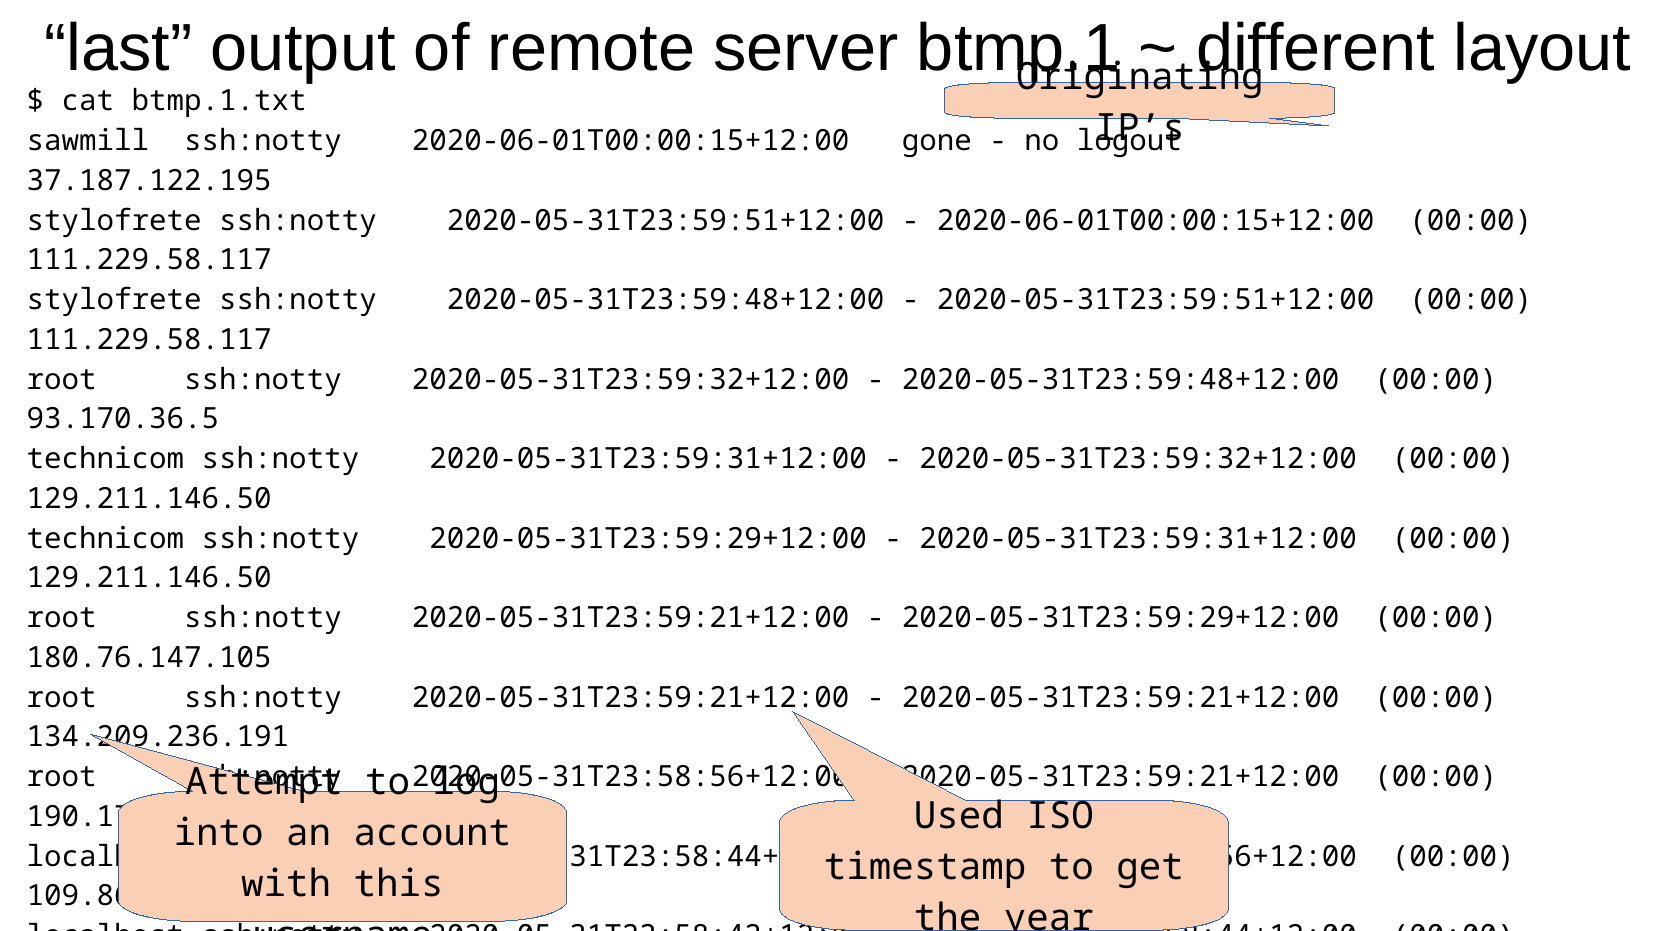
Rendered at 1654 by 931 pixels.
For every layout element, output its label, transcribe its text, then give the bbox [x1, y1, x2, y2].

text_box Attempt to log into an account with this username [90, 734, 567, 922]
text_box Originating IP’s [944, 82, 1335, 126]
text_box Used ISO timestamp to get the year [779, 711, 1229, 931]
text_box $ cat btmp.1.txt sawmill ssh:notty 2020-06-01T00:00:15+12:00 gone - no logout 37.187.122.195 stylofrete ssh:notty 2020-05-31T23:59:51+12:00 - 2020-06-01T00:00:15+12:00 (00:00) 111.229.58.117 stylofrete ssh:notty 2020-05-31T23:59:48+12:00 - 2020-05-31T23:59:51+12:00 (00:00) 111.229.58.117 root ssh:notty 2020-05-31T23:59:32+12:00 - 2020-05-31T23:59:48+12:00 (00:00) 93.170.36.5 technicom ssh:notty 2020-05-31T23:59:31+12:00 - 2020-05-31T23:59:32+12:00 (00:00) 129.211.146.50 technicom ssh:notty 2020-05-31T23:59:29+12:00 - 2020-05-31T23:59:31+12:00 (00:00) 129.211.146.50 root ssh:notty 2020-05-31T23:59:21+12:00 - 2020-05-31T23:59:29+12:00 (00:00) 180.76.147.105 root ssh:notty 2020-05-31T23:59:21+12:00 - 2020-05-31T23:59:21+12:00 (00:00) 134.209.236.191 root ssh:notty 2020-05-31T23:58:56+12:00 - 2020-05-31T23:59:21+12:00 (00:00) 190.171.240.51 localhost ssh:notty 2020-05-31T23:58:44+12:00 - 2020-05-31T23:58:56+12:00 (00:00) 109.86.194.177 localhost ssh:notty 2020-05-31T23:58:42+12:00 - 2020-05-31T23:58:44+12:00 (00:00) 109.86.194.177 tara ssh:notty 2020-05-31T23:58:38+12:00 - 2020-05-31T23:58:42+12:00 (00:00) 51.178.24.61 tara ssh:notty 2020-05-31T23:58:36+12:00 - 2020-05-31T23:58:38+12:00 (00:00) 51.178.24.61 root ssh:notty 2020-05-31T23:58:28+12:00 - 2020-05-31T23:58:36+12:00 (00:00) 121.229.2.136 root ssh:notty 2020-05-31T23:58:28+12:00 - 2020-05-31T23:58:28+12:00 (00:00) 198.199.124.109 vboxuser ssh:notty 2020-05-31T23:58:24+12:00 - 2020-05-31T23:58:28+12:00 (00:00) 114.118.7.75 vboxuser ssh:notty 2020-05-31T23:58:22+12:00 - 2020-05-31T23:58:24+12:00 (00:00) 114.118.7.75 root ssh:notty 2020-05-31T23:58:15+12:00 - 2020-05-31T23:58:22+12:00 (00:00) 106.53.20.179 zz ssh:notty 2020-05-31T23:58:06+12:00 - 2020-05-31T23:58:15+12:00 (00:00) 46.101.33.198 zz ssh:notty 2020-05-31T23:58:04+12:00 - 2020-05-31T23:58:06+12:00 (00:00) 46.101.33.198 root ssh:notty 2020-05-31T23:57:49+12:00 - 2020-05-31T23:58:04+12:00 (00:00) 111.229.58.117 root ssh:notty 2020-05-31T23:57:48+12:00 - 2020-05-31T23:57:49+12:00 (00:00) 191.239.243.123 root ssh:notty 2020-05-31T23:57:45+12:00 - 2020-05-31T23:57:48+12:00 (00:00) 223.197.175.91 angel ssh:notty 2020-05-31T23:57:30+12:00 - 2020-05-31T23:57:45+12:00 (00:00) 37.139.1.197 angel ssh:notty 2020-05-31T23:57:28+12:00 - 2020-05-31T23:57:30+12:00 (00:00) 37.139.1.197 root ssh:notty 2020-05-31T23:56:58+12:00 - 2020-05-31T23:57:28+12:00 (00:00) 36.111.182.35 root ssh:notty 2020-05-31T23:56:19+12:00 - 2020-05-31T23:56:58+12:00 (00:00) 46.101.249.232 root ssh:notty 2020-05-31T23:55:59+12:00 - 2020-05-31T23:56:19+12:00 (00:00) 121.229.2.136 laozhao ssh:notty 2020-05-31T23:55:51+12:00 - 2020-05-31T23:55:59+12:00 (00:00) 198.199.124.109 [11, 72, 1648, 931]
title “last” output of remote server btmp.1 ~ different layout [41, 5, 1636, 72]
